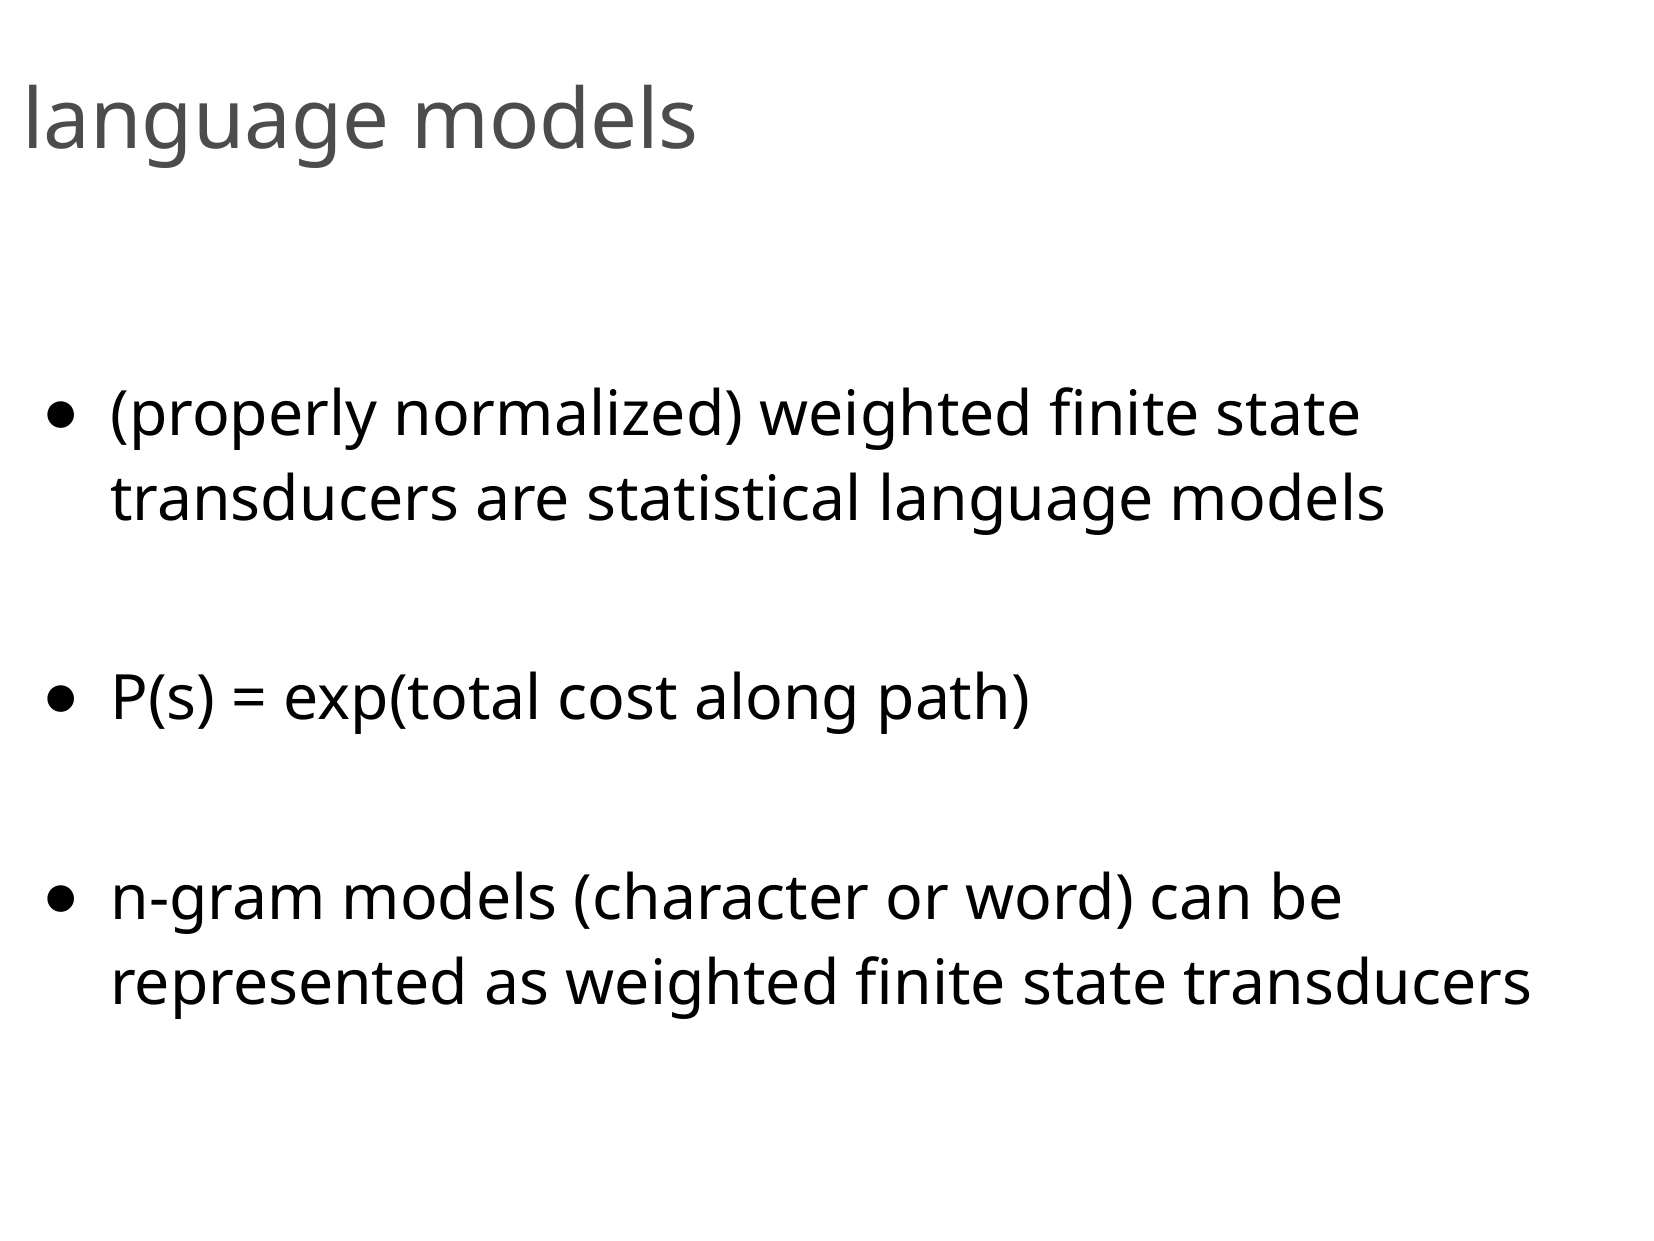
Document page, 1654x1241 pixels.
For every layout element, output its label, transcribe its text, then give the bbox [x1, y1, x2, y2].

title language models [22, 26, 1654, 205]
list (properly normalized) weighted finite state transducers are statistical language models P(s) = exp(total cost along path) n-gram models (character or word) can be represented as weighted finite state transducers [25, 233, 1654, 1158]
